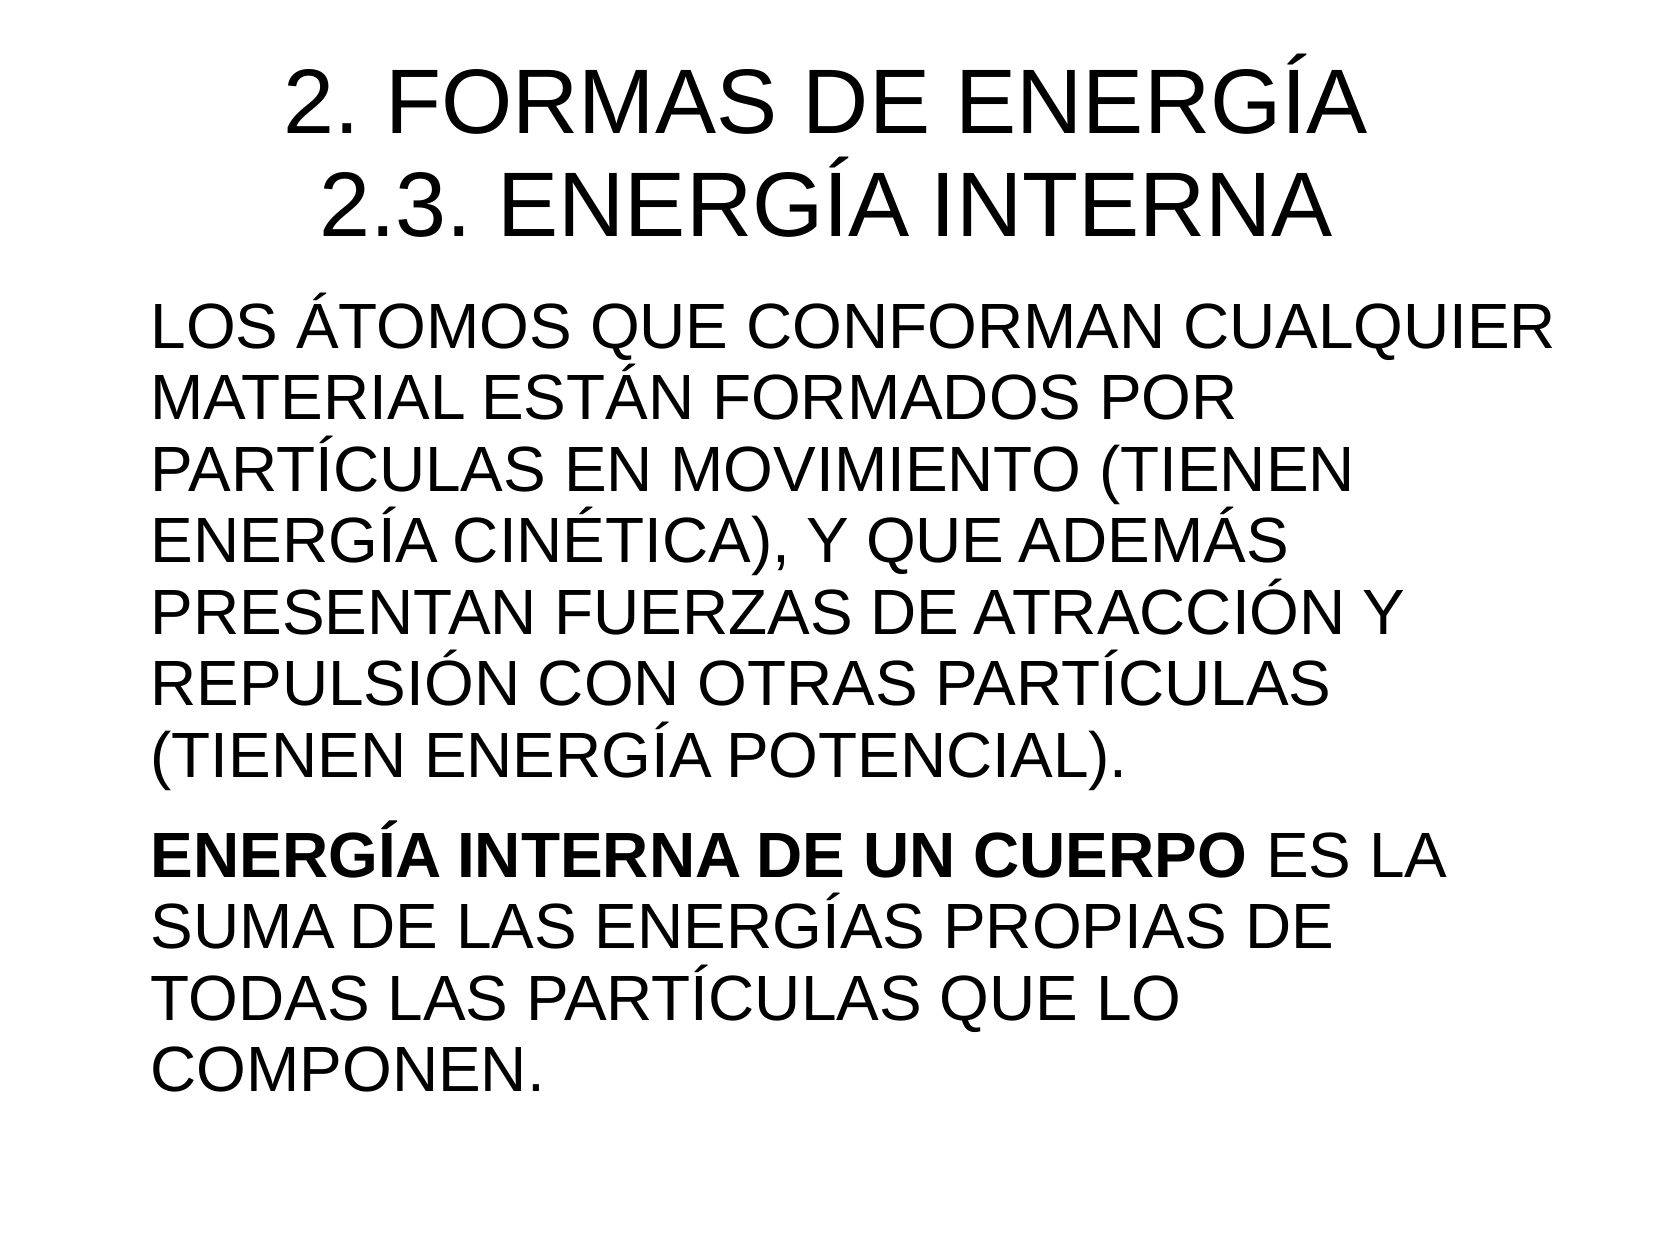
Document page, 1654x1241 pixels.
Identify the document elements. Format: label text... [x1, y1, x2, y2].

list LOS ÁTOMOS QUE CONFORMAN CUALQUIER MATERIAL ESTÁN FORMADOS POR PARTÍCULAS EN MOVIMIENTO (TIENEN ENERGÍA CINÉTICA), Y QUE ADEMÁS PRESENTAN FUERZAS DE ATRACCIÓN Y REPULSIÓN CON OTRAS PARTÍCULAS (TIENEN ENERGÍA POTENCIAL). ENERGÍA INTERNA DE UN CUERPO ES LA SUMA DE LAS ENERGÍAS PROPIAS DE TODAS LAS PARTÍCULAS QUE LO COMPONEN. [82, 290, 1571, 1109]
title 2. FORMAS DE ENERGÍA 2.3. ENERGÍA INTERNA [82, 49, 1571, 257]
